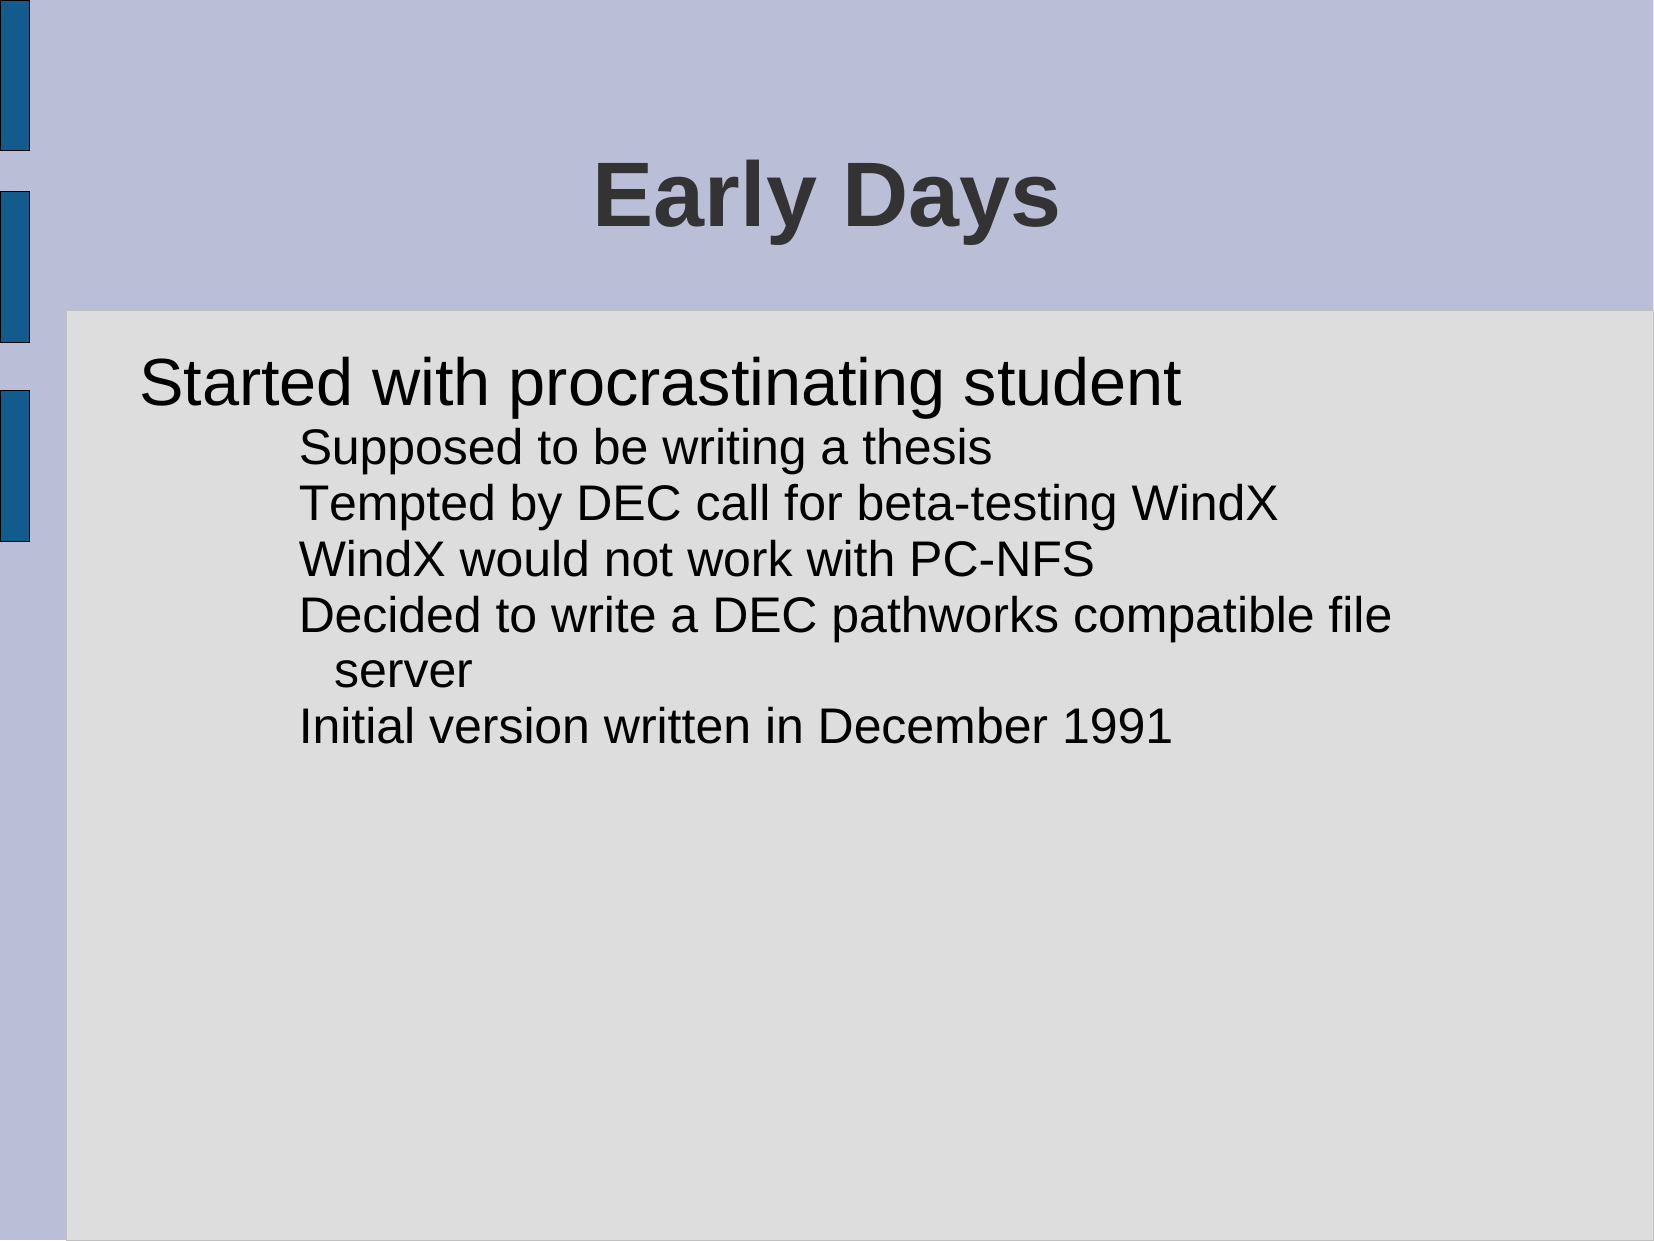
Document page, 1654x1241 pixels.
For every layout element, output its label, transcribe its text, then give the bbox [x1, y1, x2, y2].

title Early Days [121, 91, 1534, 299]
list Started with procrastinating student Supposed to be writing a thesis Tempted by DEC call for beta-testing WindX WindX would not work with PC-NFS Decided to write a DEC pathworks compatible file server Initial version written in December 1991 [121, 344, 1534, 1127]
